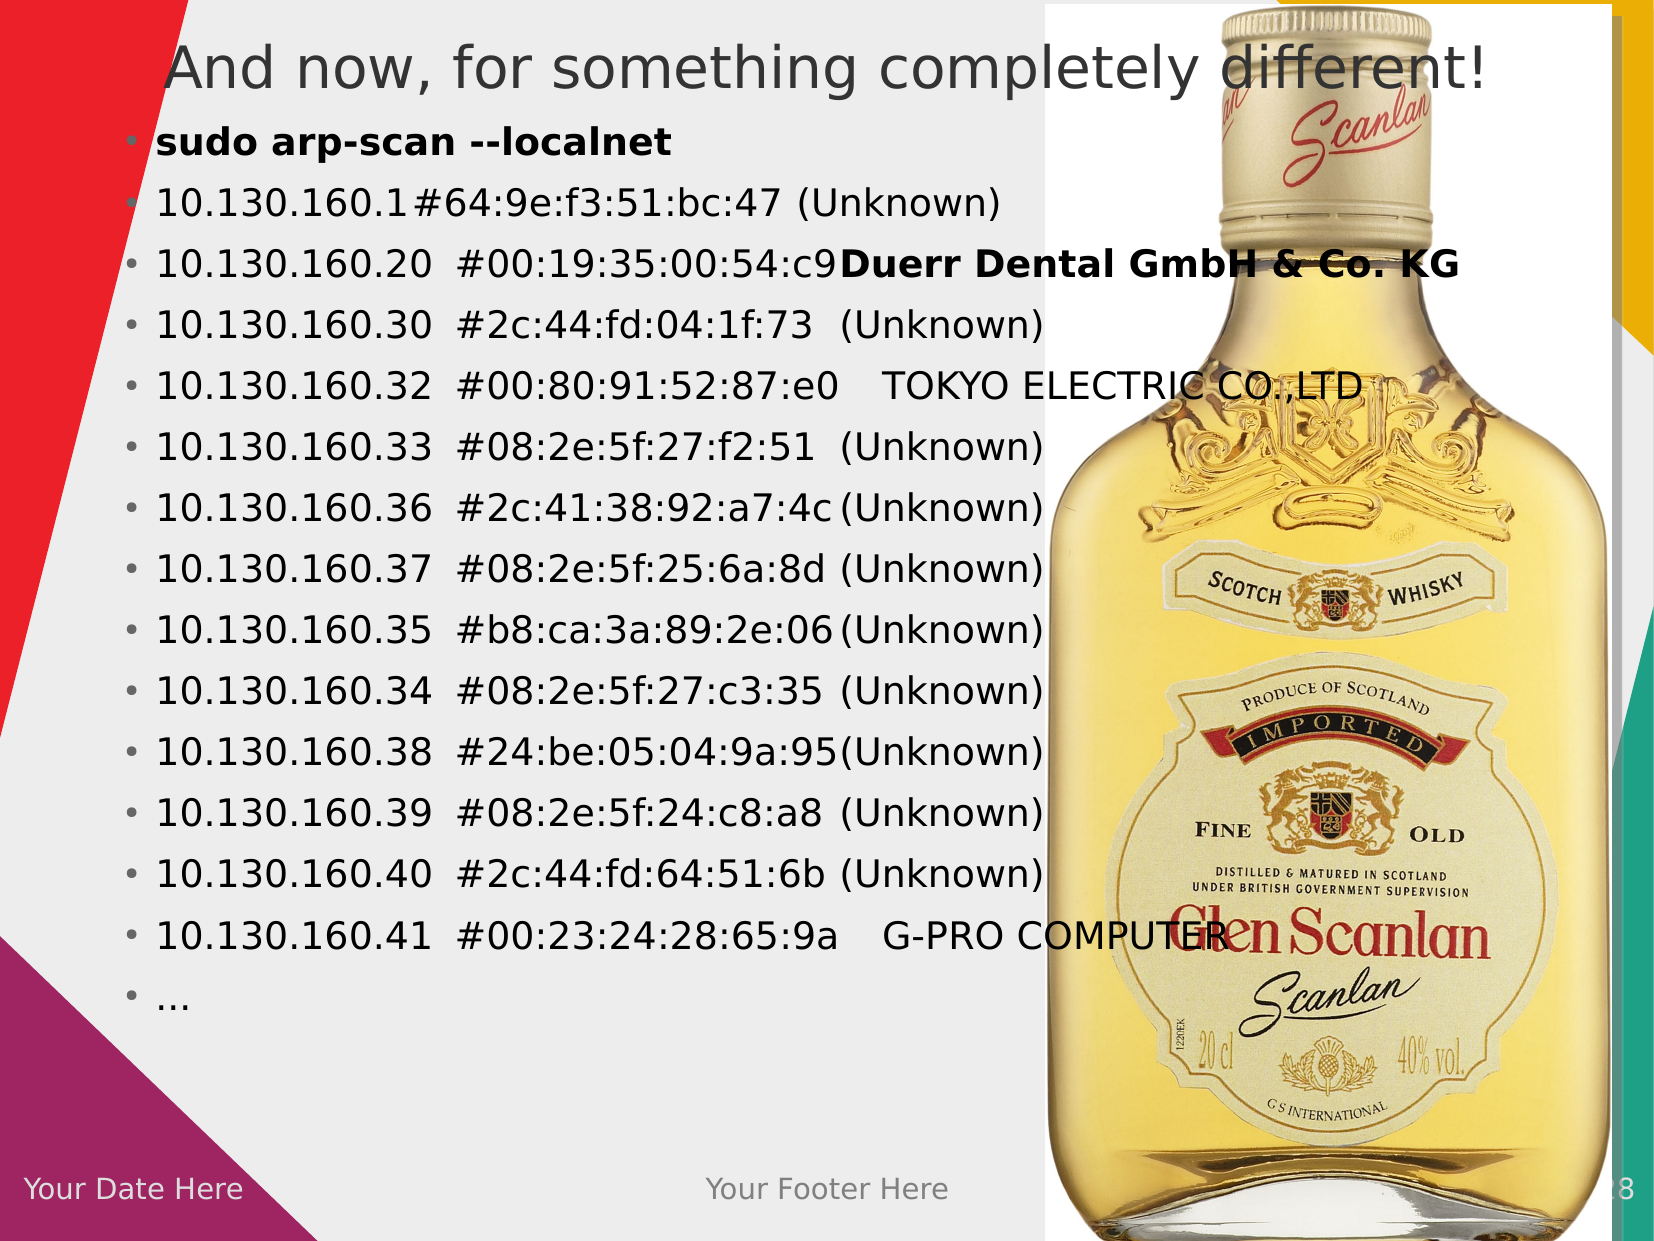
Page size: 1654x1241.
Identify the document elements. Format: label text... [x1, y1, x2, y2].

list sudo arp-scan --localnet 10.130.160.1 #64:9e:f3:51:bc:47 (Unknown) 10.130.160.20 #00:19:35:00:54:c9 Duerr Dental GmbH & Co. KG 10.130.160.30 #2c:44:fd:04:1f:73 (Unknown) 10.130.160.32 #00:80:91:52:87:e0 TOKYO ELECTRIC CO.,LTD 10.130.160.33 #08:2e:5f:27:f2:51 (Unknown) 10.130.160.36 #2c:41:38:92:a7:4c (Unknown) 10.130.160.37 #08:2e:5f:25:6a:8d (Unknown) 10.130.160.35 #b8:ca:3a:89:2e:06 (Unknown) 10.130.160.34 #08:2e:5f:27:c3:35 (Unknown) 10.130.160.38 #24:be:05:04:9a:95 (Unknown) 10.130.160.39 #08:2e:5f:24:c8:a8 (Unknown) 10.130.160.40 #2c:44:fd:64:51:6b (Unknown) 10.130.160.41 #00:23:24:28:65:9a G-PRO COMPUTER ... [114, 120, 1539, 1033]
picture [1045, 4, 1612, 1241]
title And now, for something completely different! [114, 0, 1539, 120]
